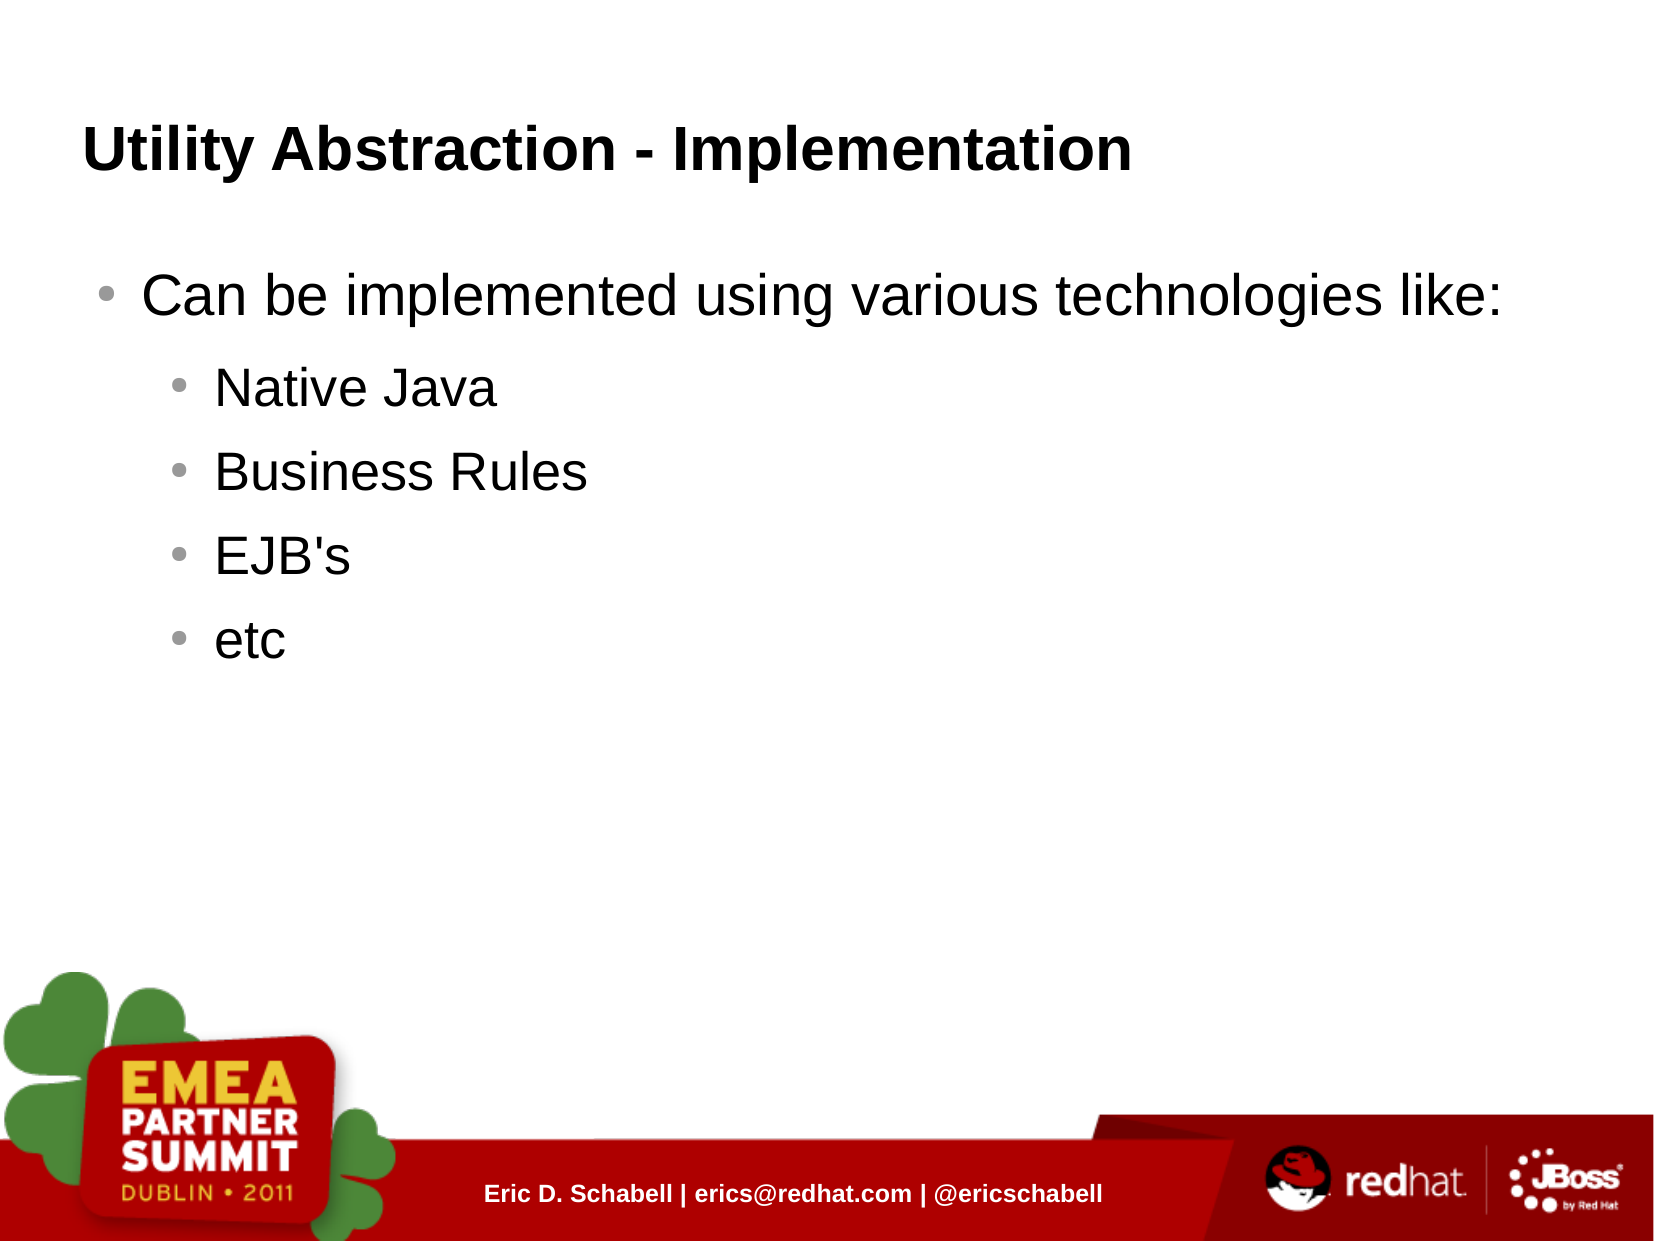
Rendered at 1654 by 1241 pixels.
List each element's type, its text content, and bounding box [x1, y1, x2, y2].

title Utility Abstraction - Implementation [82, 62, 1571, 236]
list Can be implemented using various technologies like: Native Java Business Rules EJB's etc [80, 262, 1570, 1042]
picture [0, 972, 1654, 1241]
